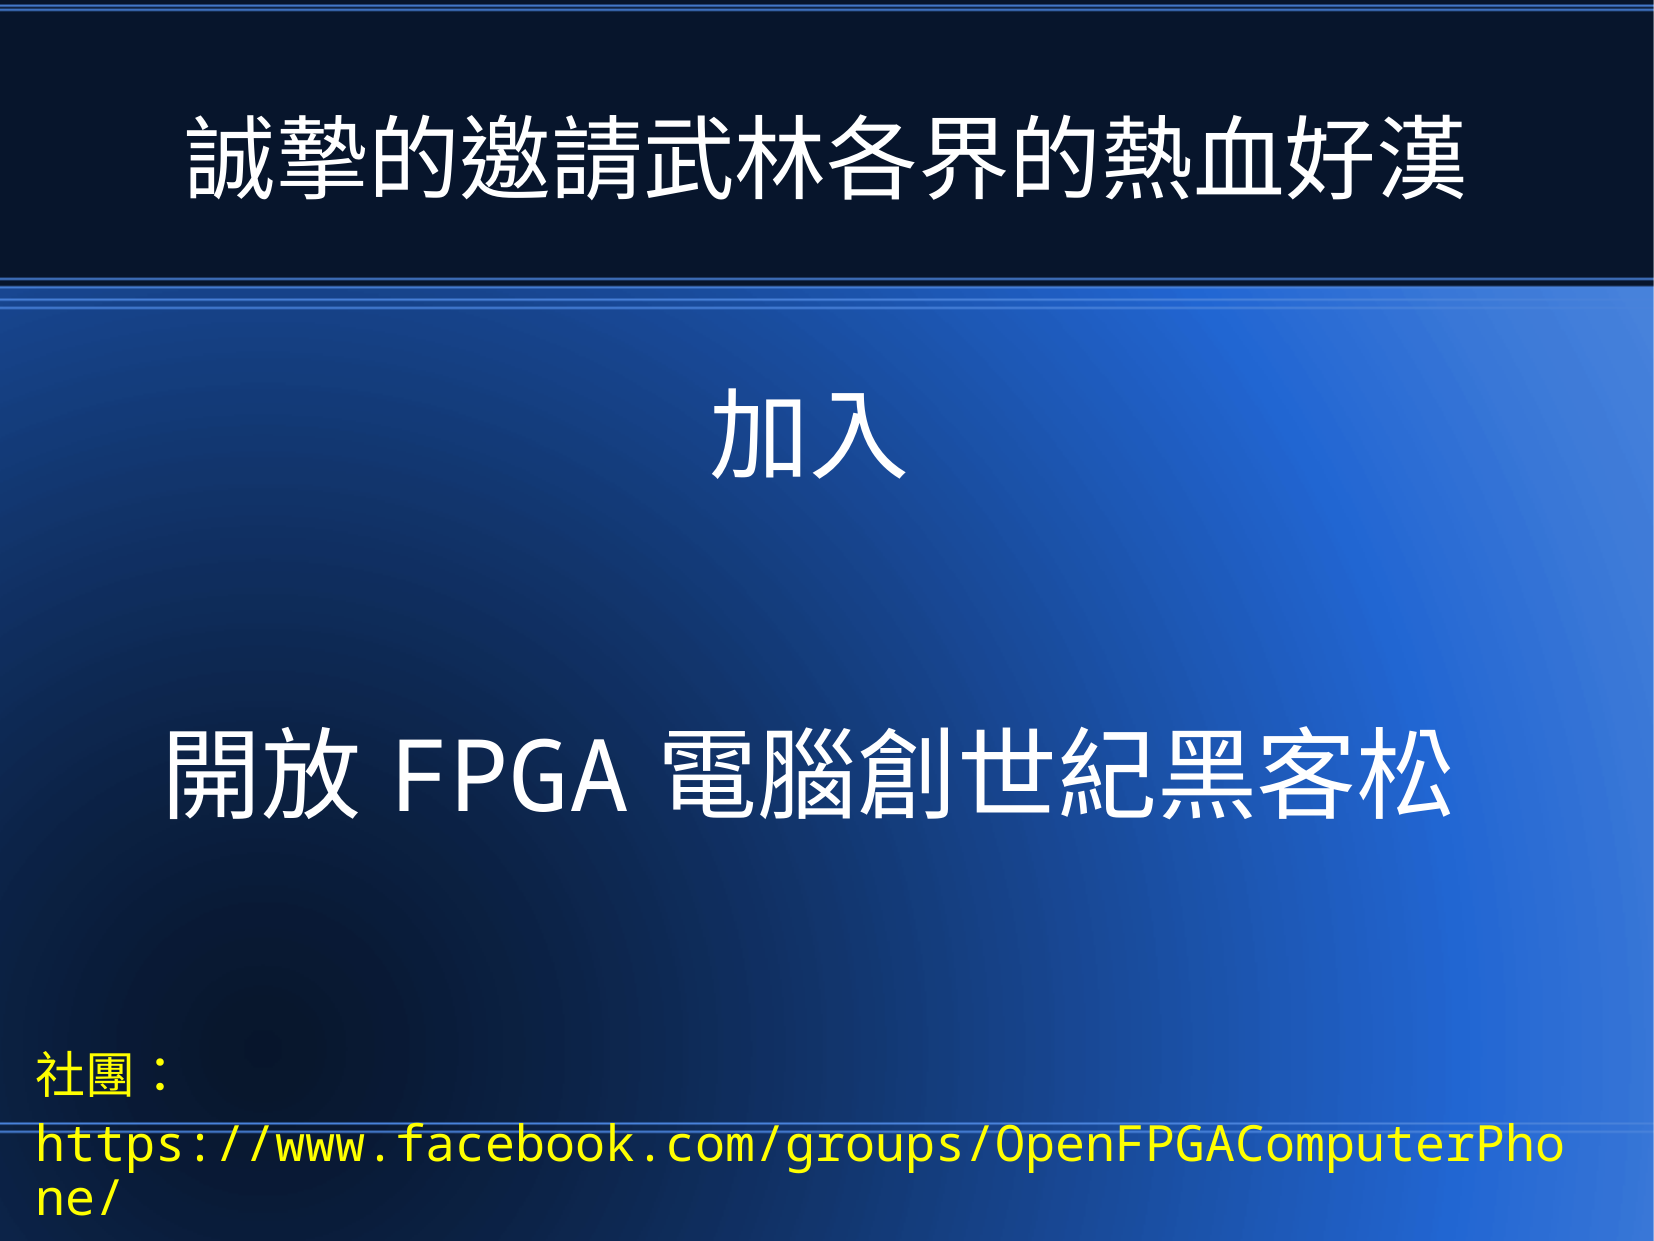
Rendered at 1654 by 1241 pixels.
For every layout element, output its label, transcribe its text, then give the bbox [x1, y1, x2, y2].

list 加入 開放FPGA電腦創世紀黑客松 社團：https://www.facebook.com/groups/OpenFPGAComputerPhone/ 活動：https://www.facebook.com/events/246351135551434/ [35, 355, 1583, 1103]
title 誠摯的邀請武林各界的熱血好漢 [82, 49, 1571, 257]
picture [0, 0, 1654, 1241]
